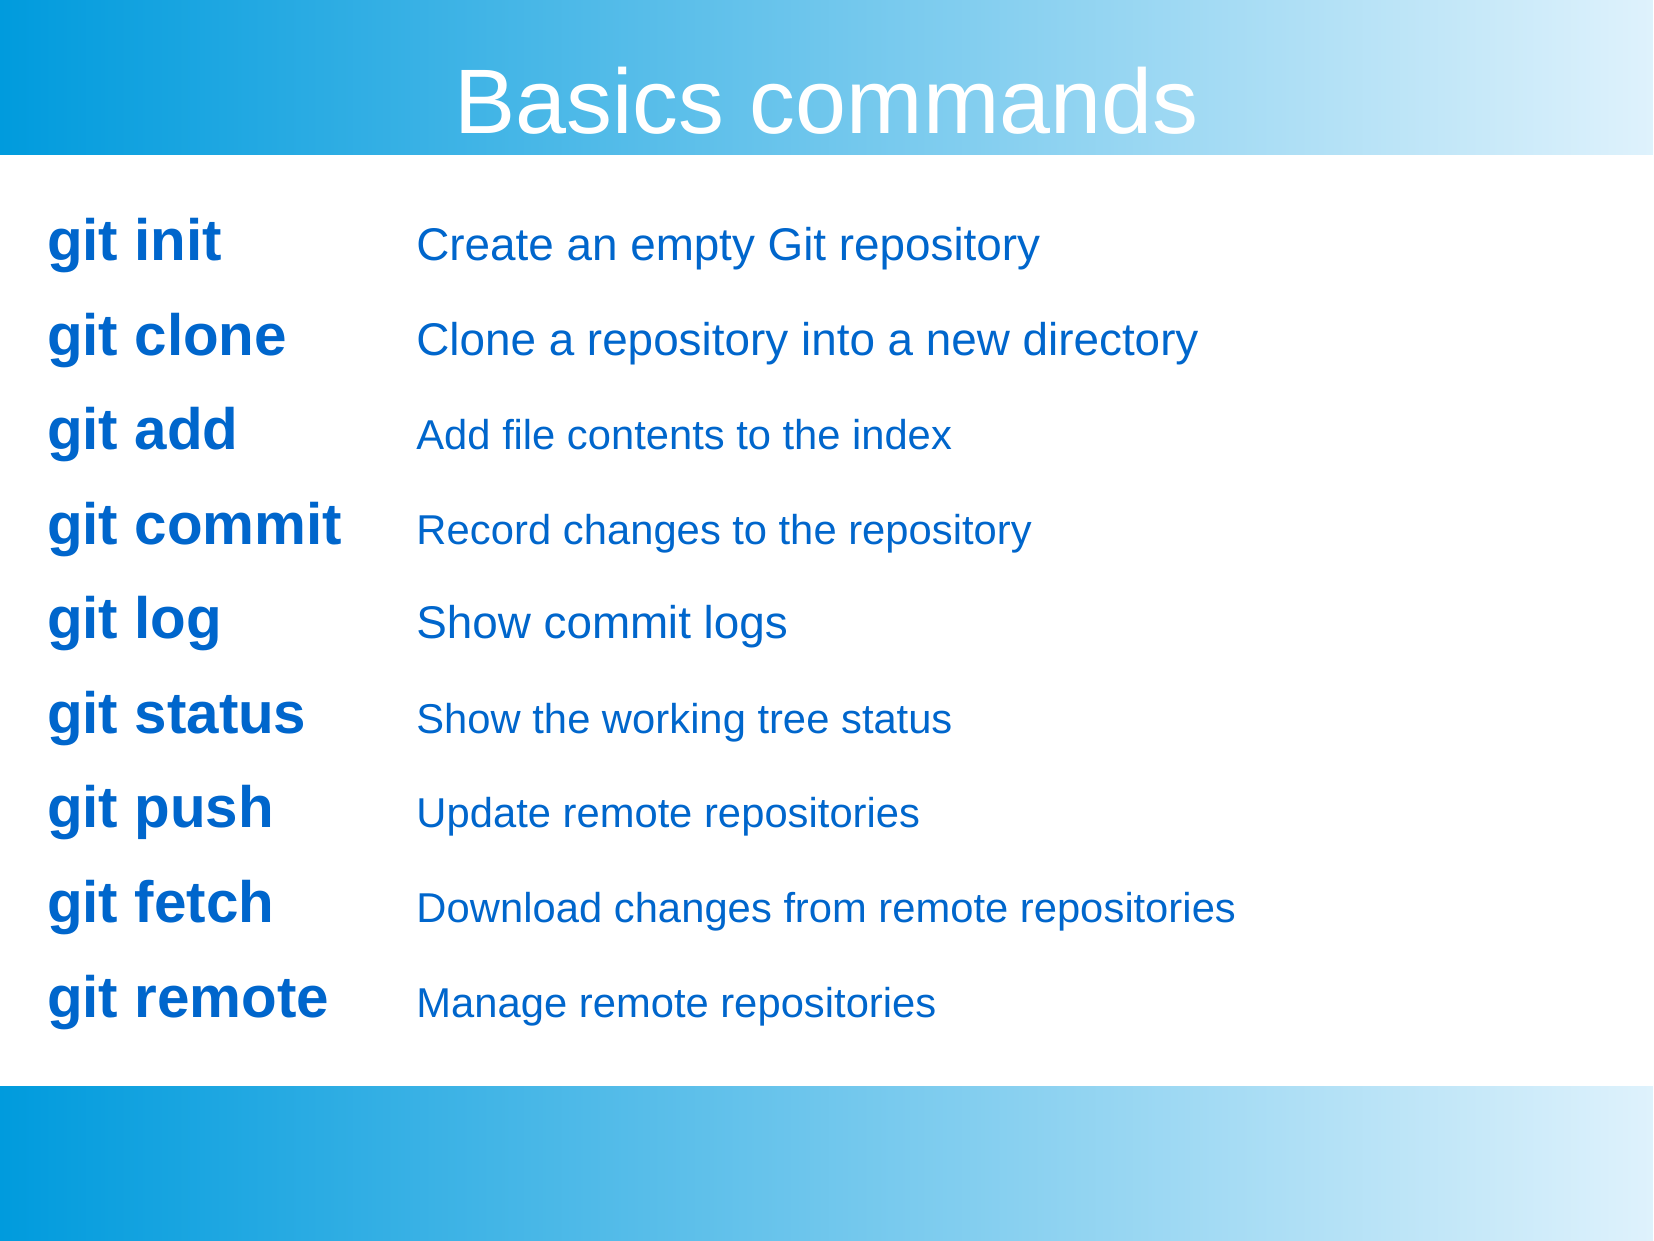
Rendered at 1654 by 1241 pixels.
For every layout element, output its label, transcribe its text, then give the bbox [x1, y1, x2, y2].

list git init Create an empty Git repository git clone Clone a repository into a new directory git add Add file contents to the index git commit Record changes to the repository git log Show commit logs git status Show the working tree status git push Update remote repositories git fetch Download changes from remote repositories git remote Manage remote repositories [47, 207, 1536, 928]
title Basics commands [82, 49, 1571, 155]
